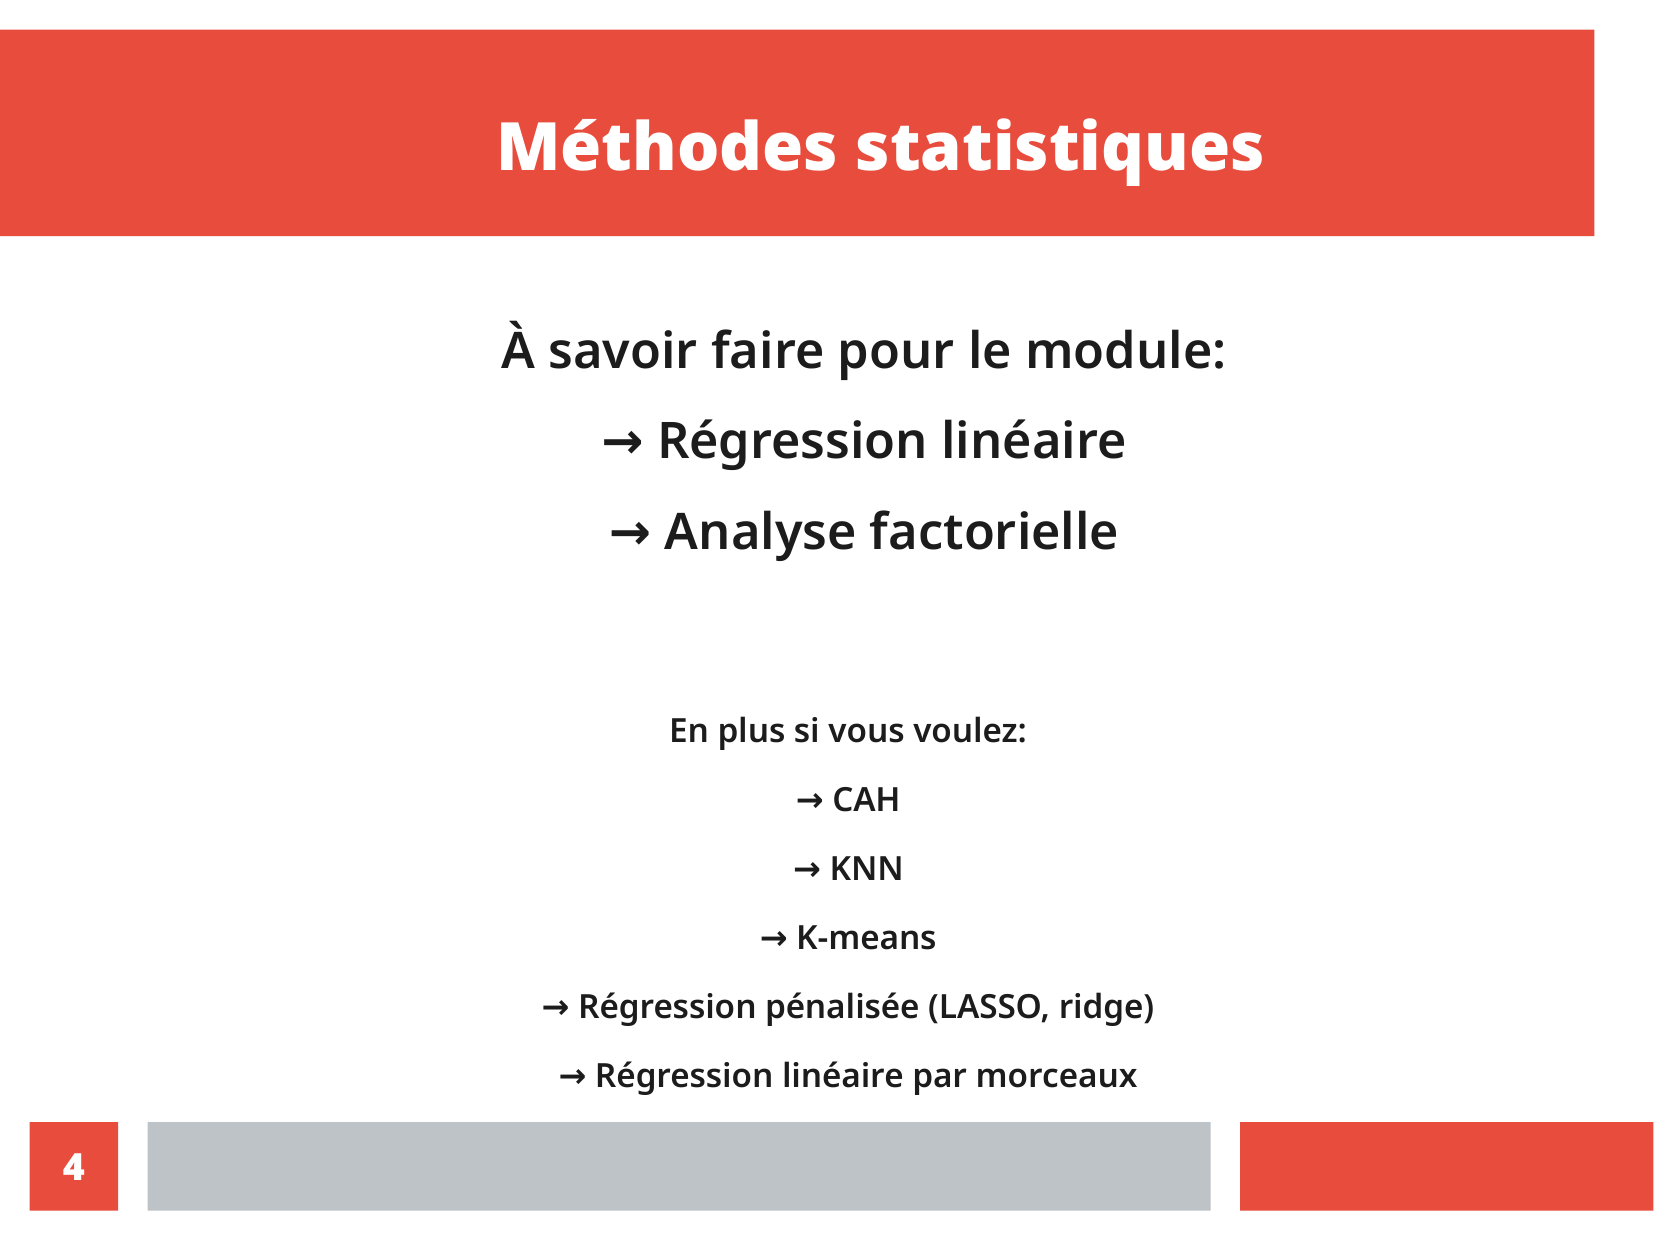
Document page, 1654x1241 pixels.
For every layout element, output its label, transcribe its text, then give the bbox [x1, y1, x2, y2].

list À savoir faire pour le module: → Régression linéaire → Analyse factorielle [485, 314, 1243, 615]
list En plus si vous voulez: → CAH → KNN → K-means → Régression pénalisée (LASSO, ridge) → Régression linéaire par morceaux [469, 707, 1227, 1116]
title Méthodes statistiques [496, 41, 1443, 190]
